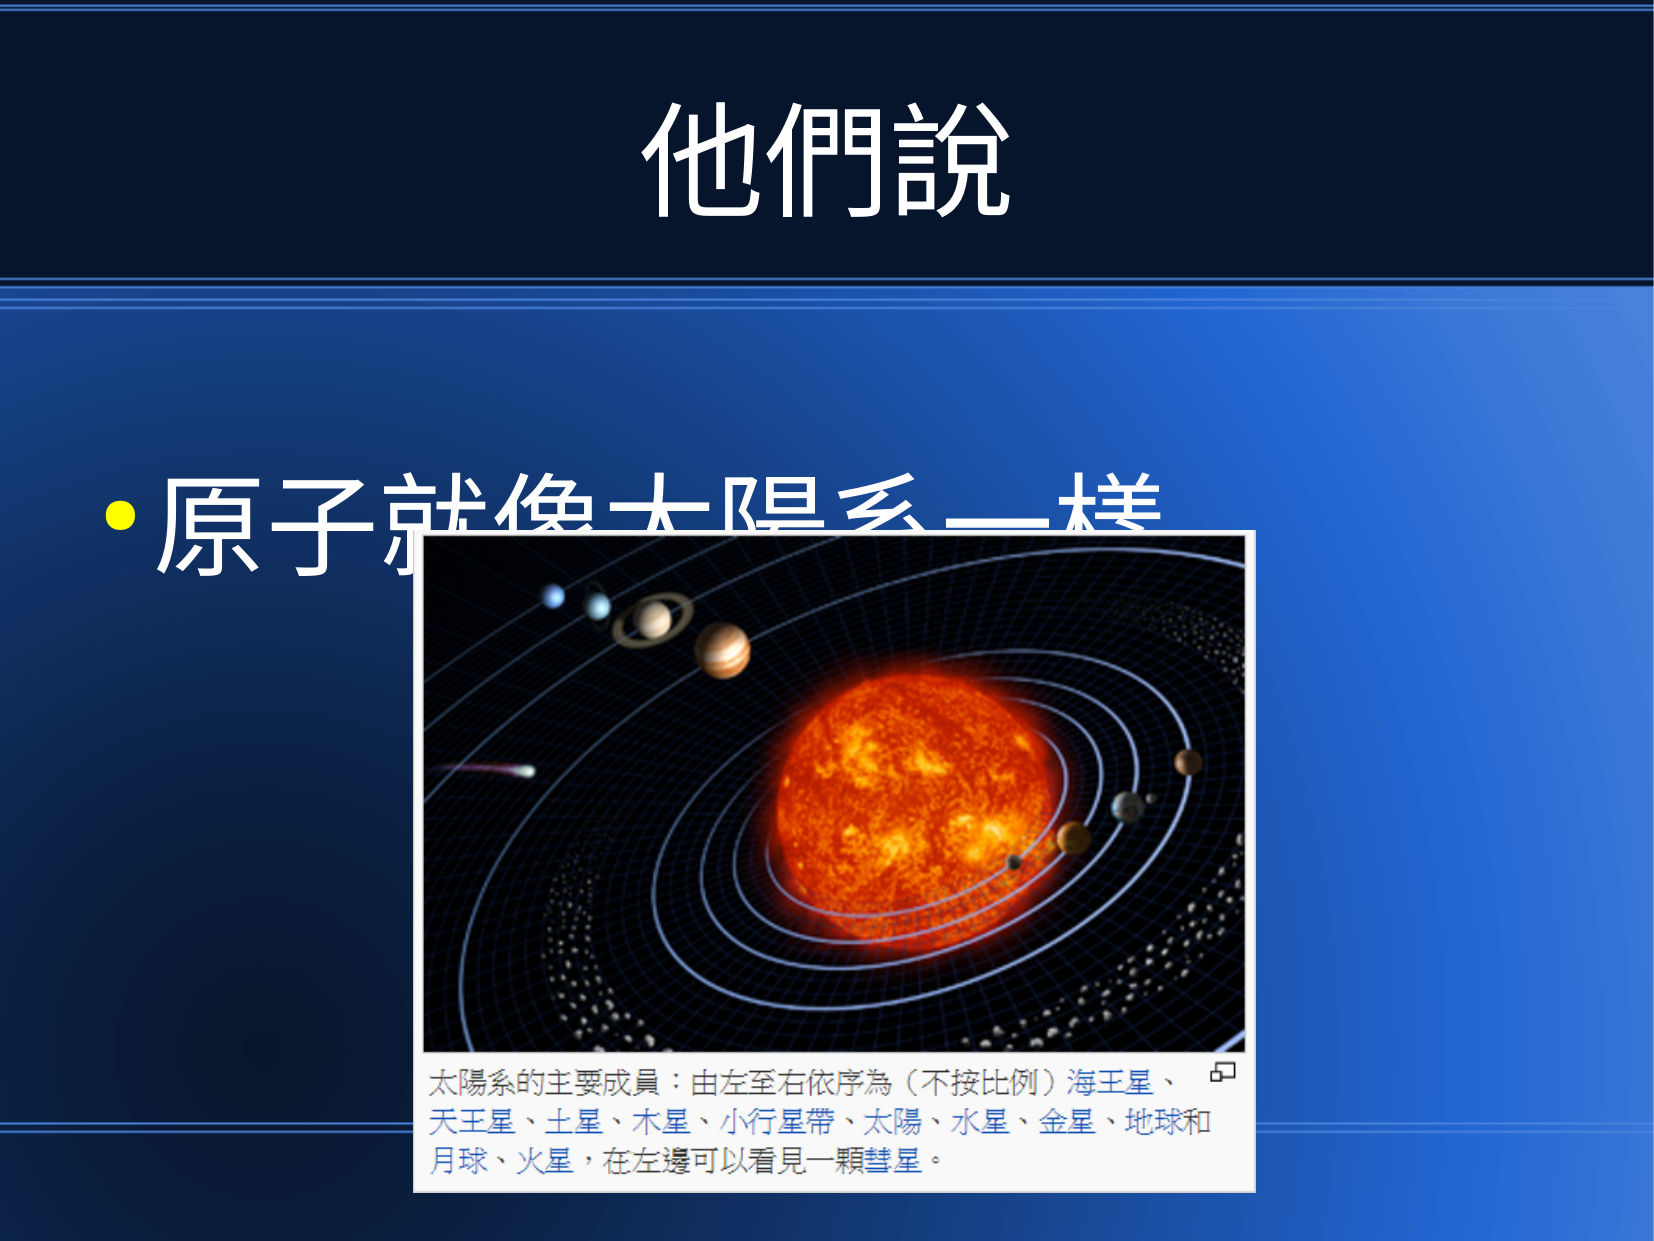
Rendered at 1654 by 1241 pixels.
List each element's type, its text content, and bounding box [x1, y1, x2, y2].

picture [413, 530, 1256, 1193]
title 他們說 [82, 49, 1571, 257]
picture [0, 0, 1654, 1241]
list 原子就像太陽系一樣 [82, 355, 1571, 1241]
